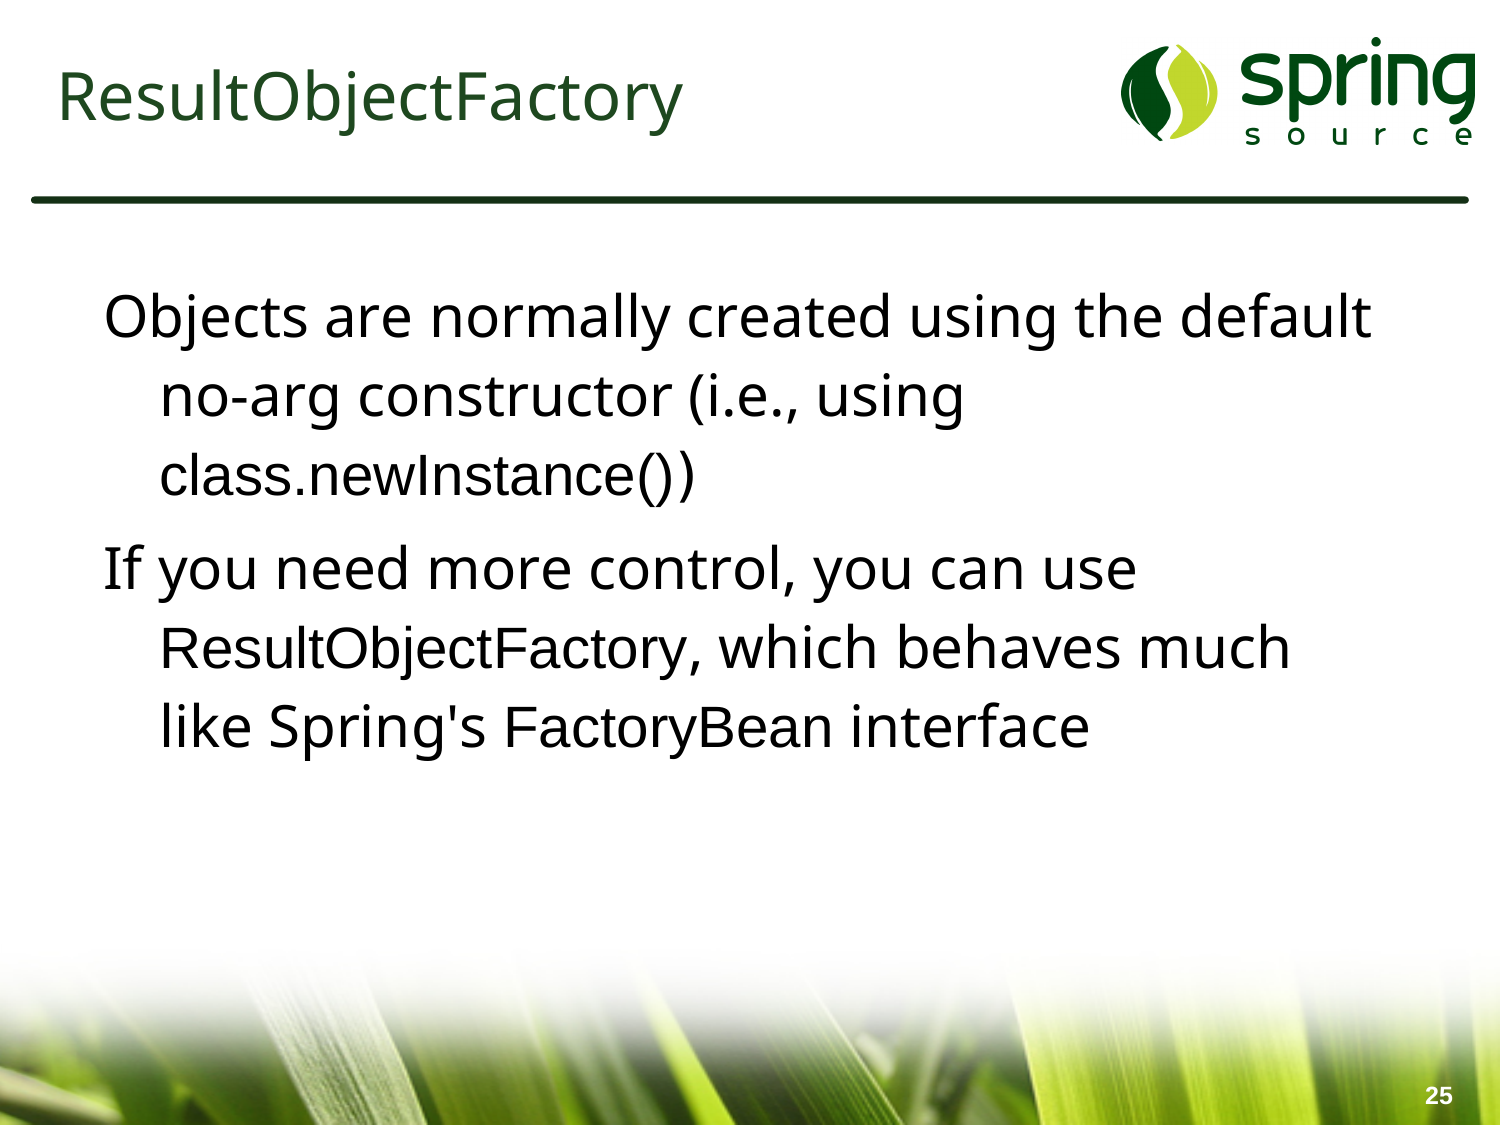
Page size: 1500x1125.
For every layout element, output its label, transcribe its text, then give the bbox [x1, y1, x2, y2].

title ResultObjectFactory [56, 14, 1089, 176]
list Objects are normally created using the default no-arg constructor (i.e., using class.newInstance())‏ If you need more control, you can use ResultObjectFactory, which behaves much like Spring's FactoryBean interface [103, 274, 1394, 923]
picture [0, 944, 1500, 1125]
picture [1121, 37, 1475, 145]
